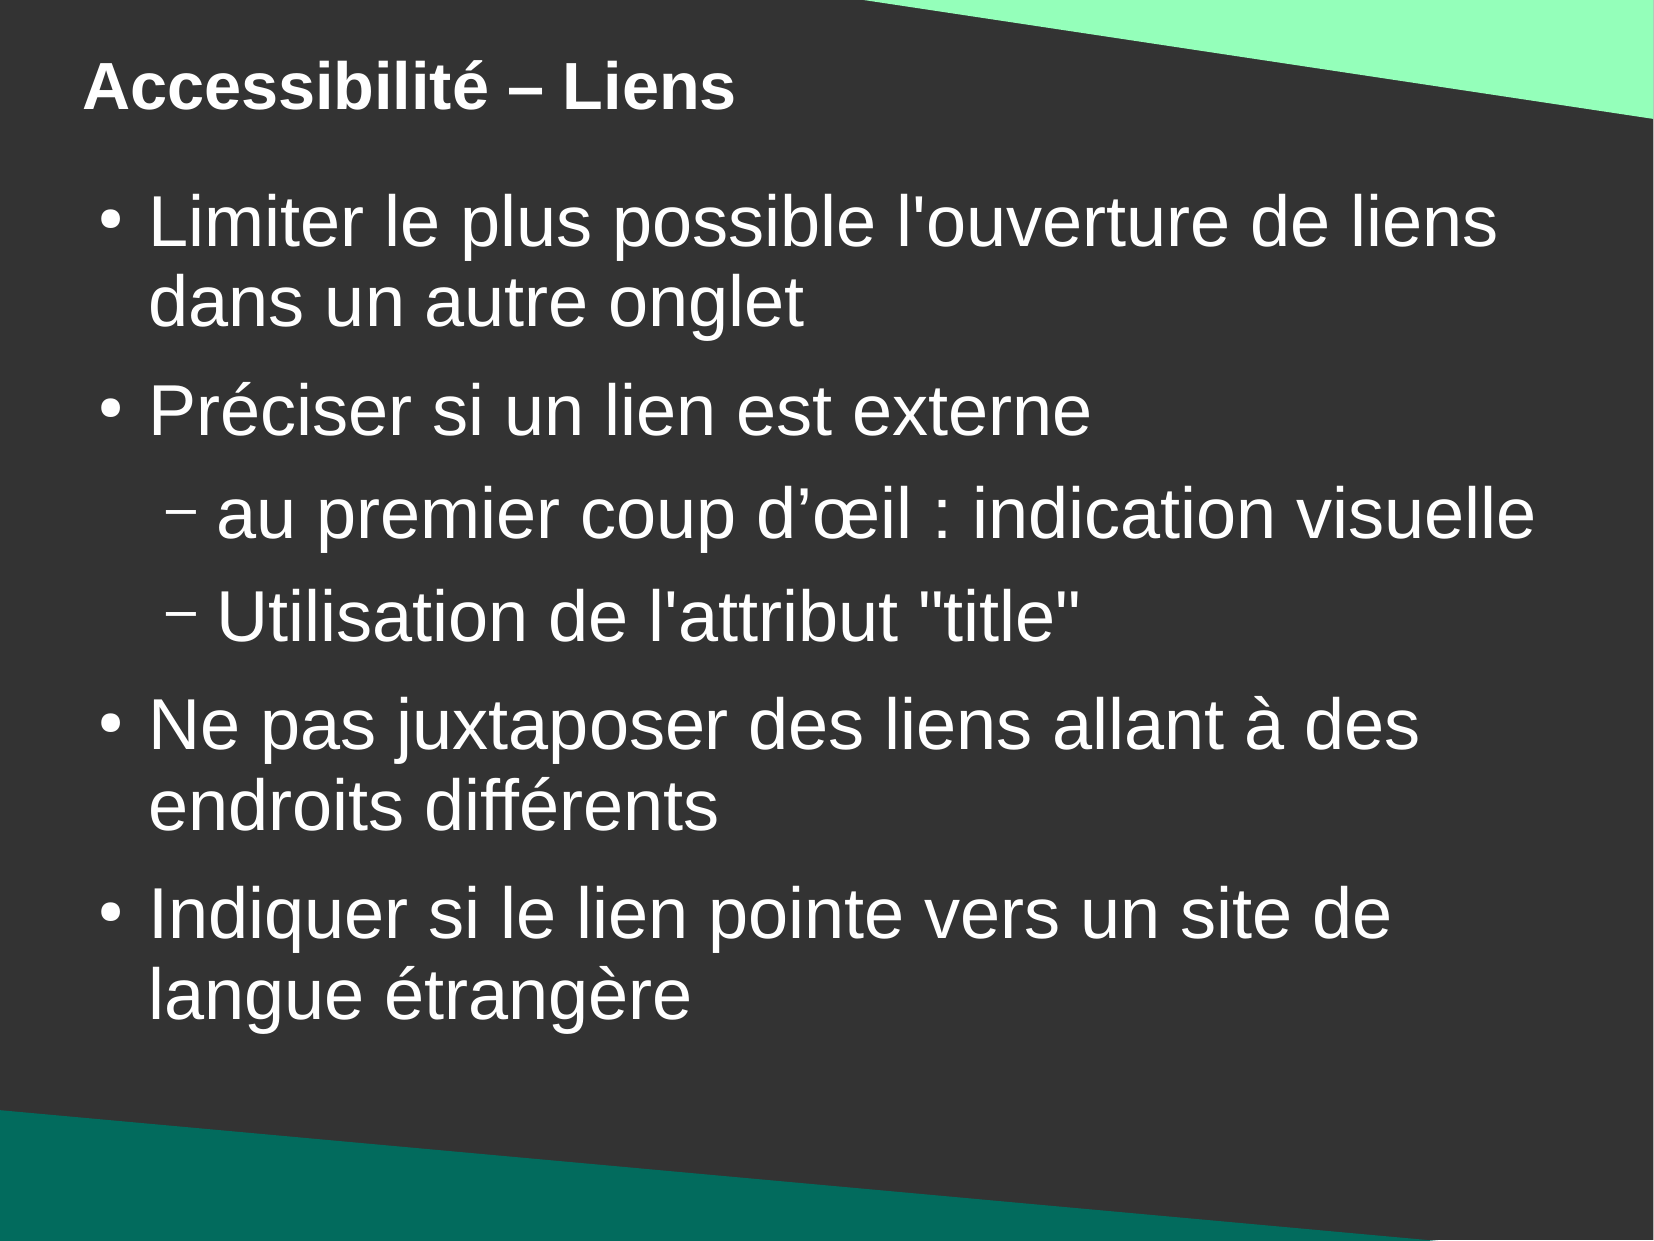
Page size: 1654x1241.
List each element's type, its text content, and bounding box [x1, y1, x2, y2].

title Accessibilité – Liens [82, 49, 1571, 152]
text_box [863, 0, 1654, 120]
list Limiter le plus possible l'ouverture de liens dans un autre onglet Préciser si un lien est externe au premier coup d’œil : indication visuelle Utilisation de l'attribut "title" Ne pas juxtaposer des liens allant à des endroits différents Indiquer si le lien pointe vers un site de langue étrangère [80, 180, 1605, 1040]
